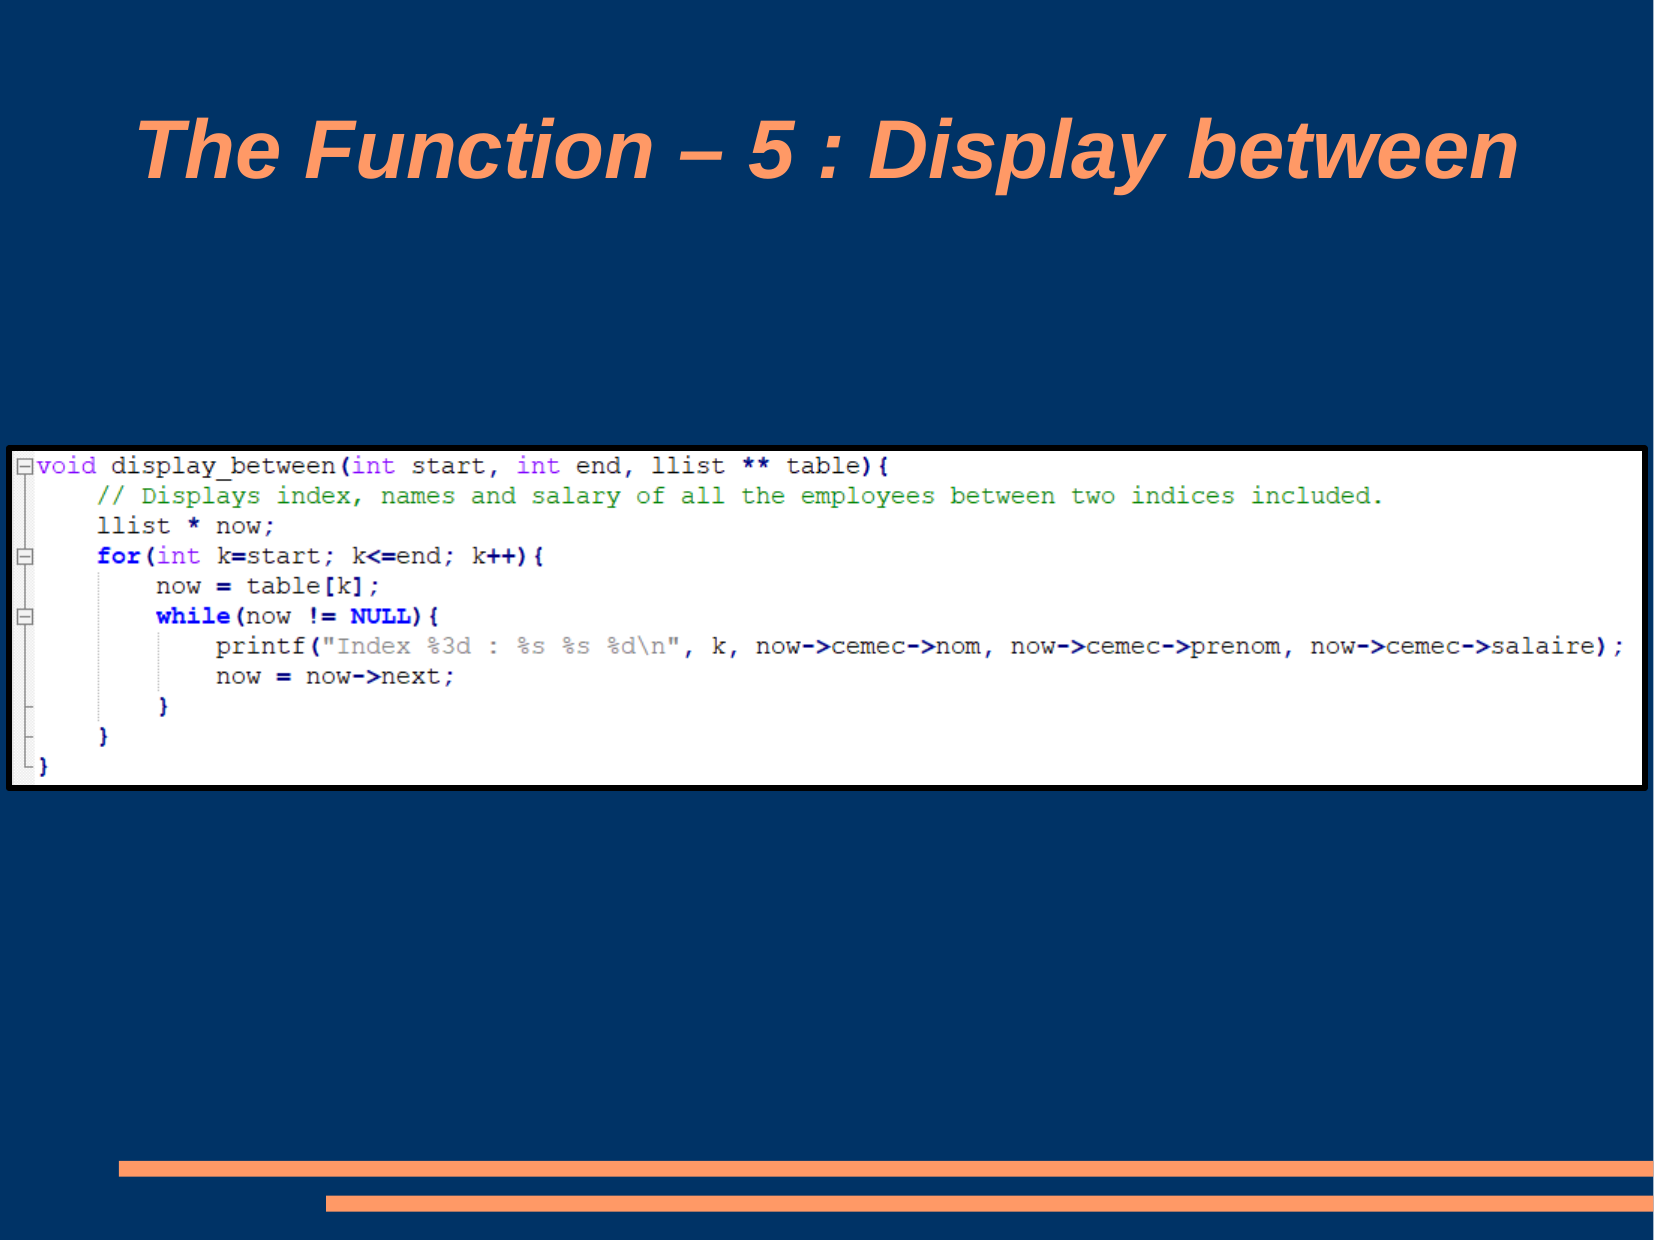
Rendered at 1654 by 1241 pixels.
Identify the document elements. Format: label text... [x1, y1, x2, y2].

title The Function – 5 : Display between [121, 46, 1534, 254]
picture [11, 451, 1642, 786]
